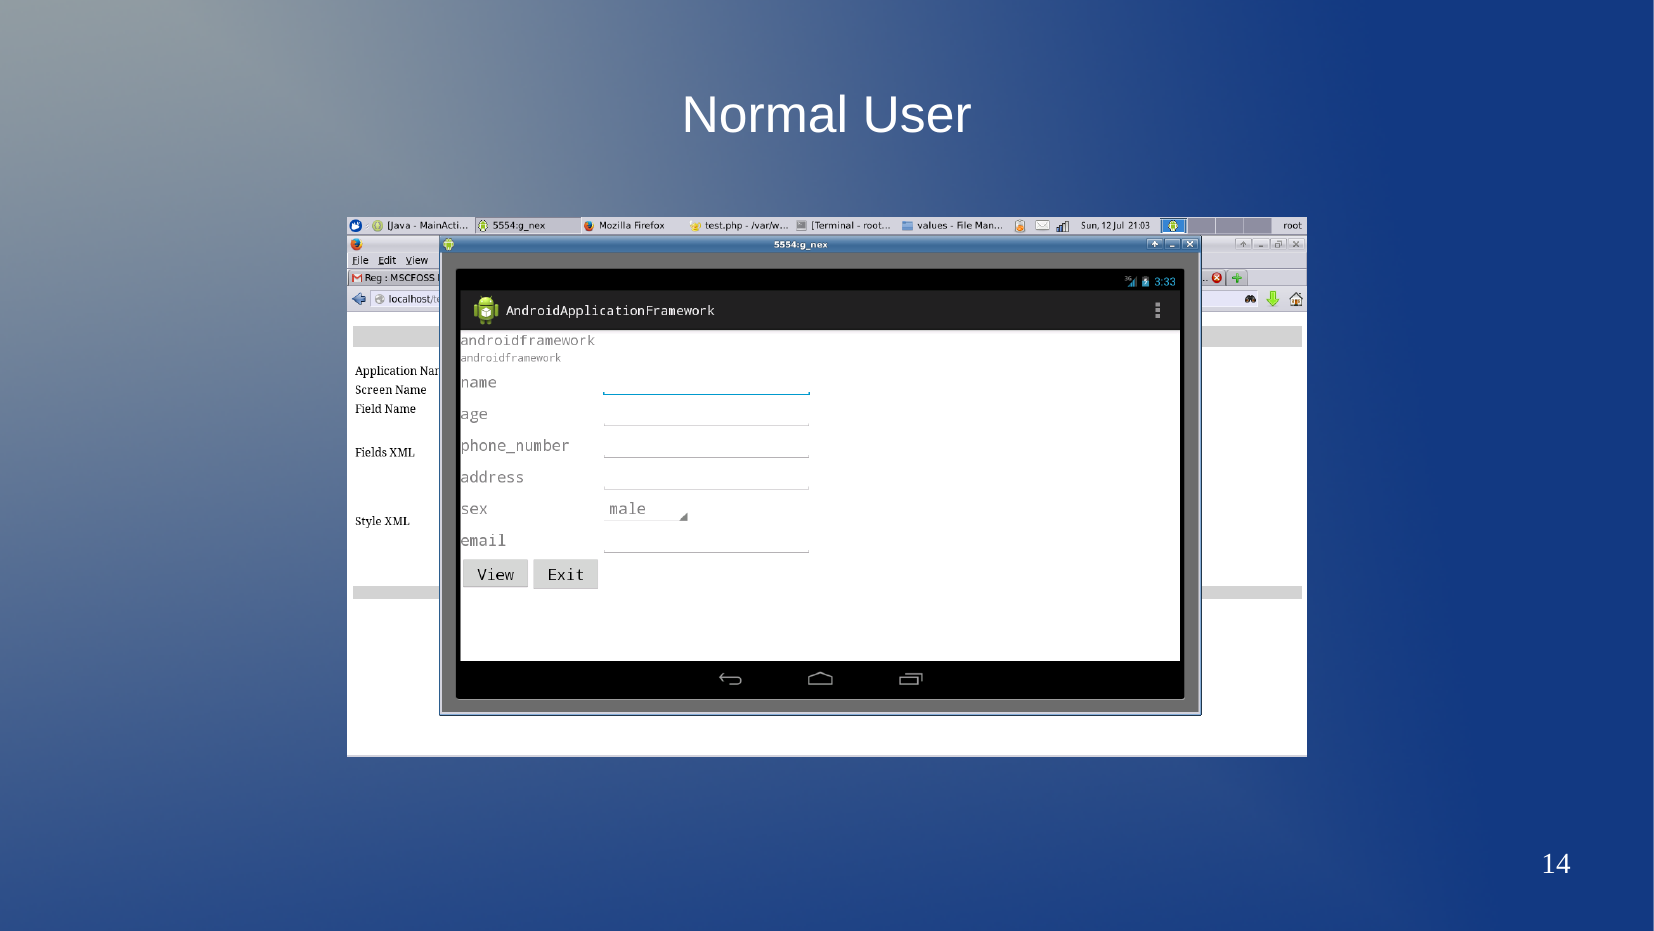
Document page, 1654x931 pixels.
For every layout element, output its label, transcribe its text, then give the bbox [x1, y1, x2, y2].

picture [0, 0, 1654, 931]
title Normal User [82, 37, 1571, 193]
